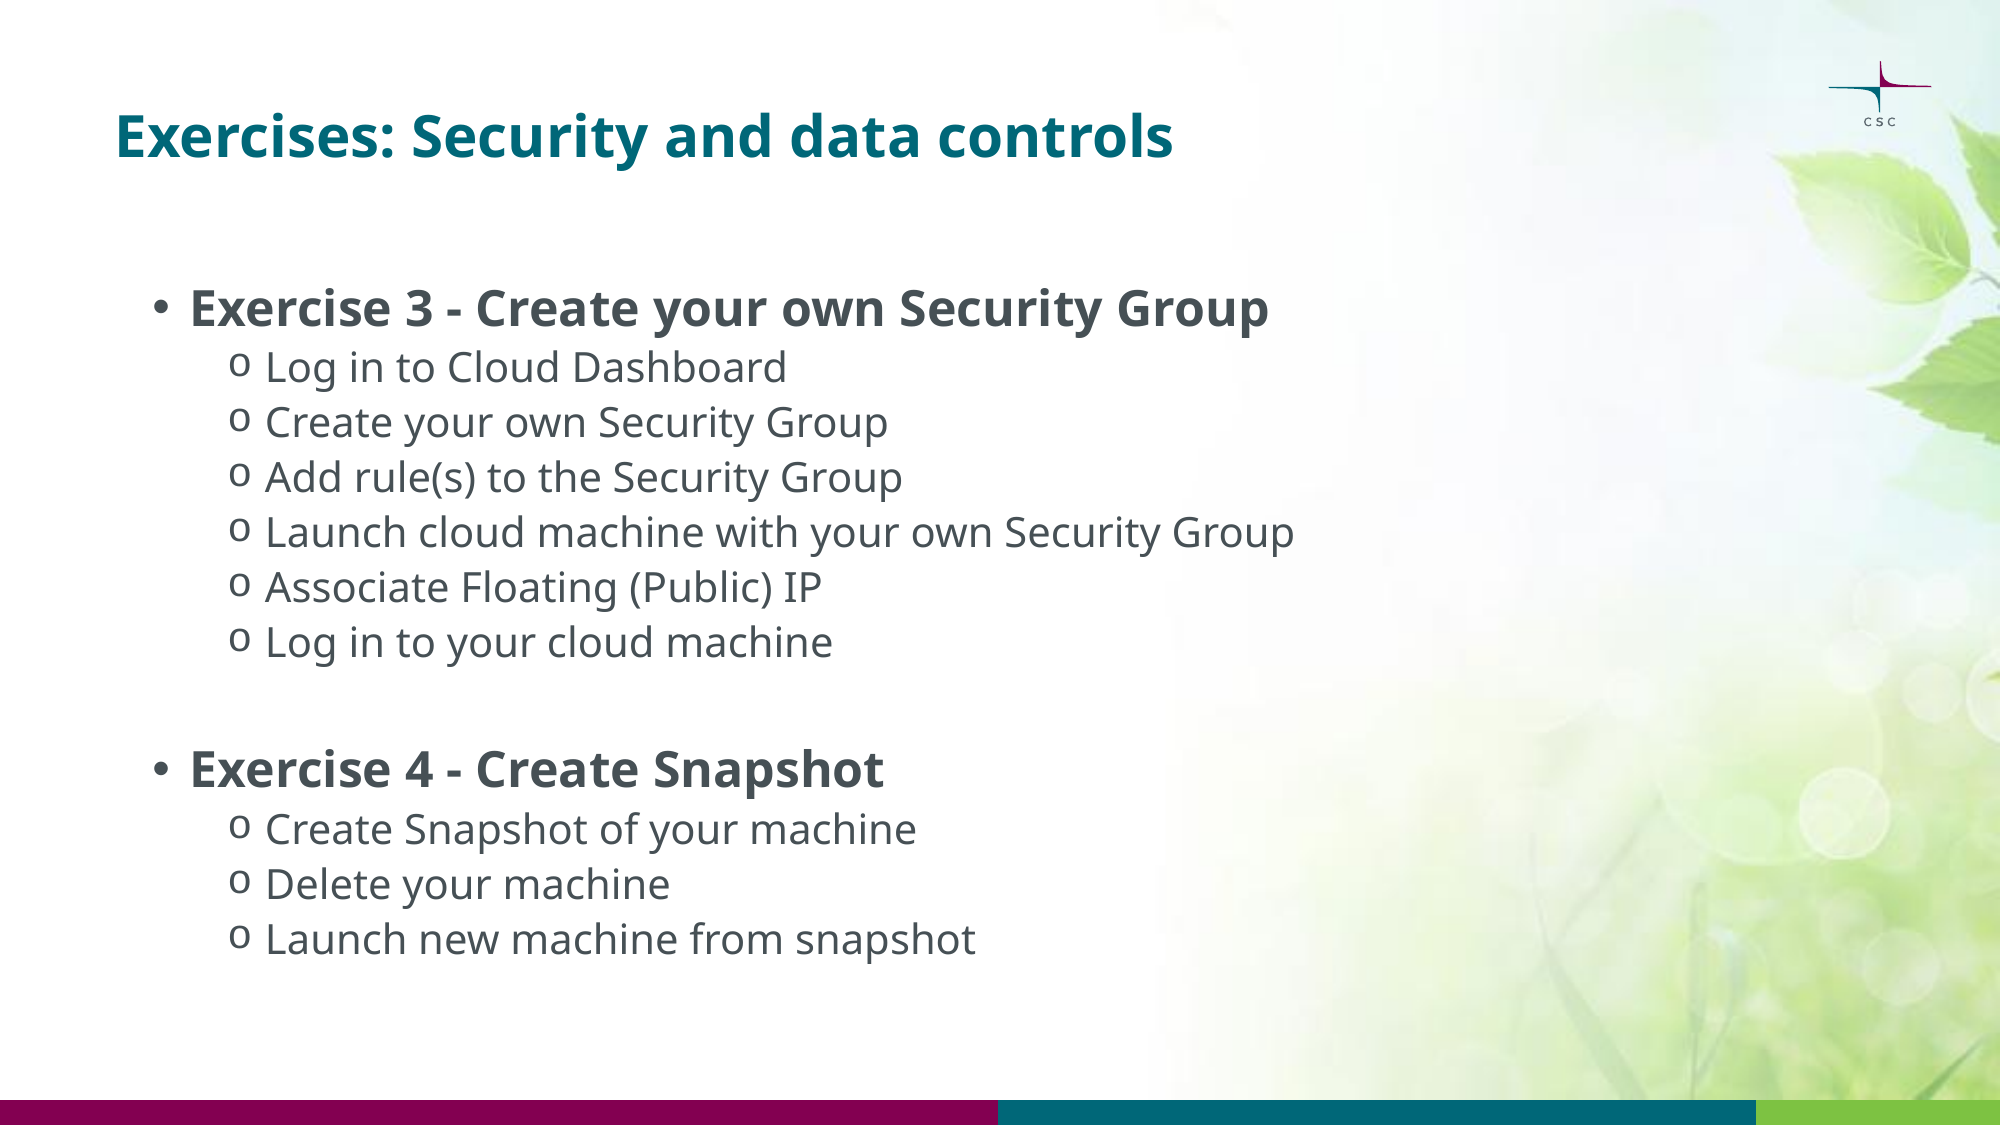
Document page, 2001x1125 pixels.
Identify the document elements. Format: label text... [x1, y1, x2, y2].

picture [0, 0, 2000, 1100]
title Exercises: Security and data controls [99, 40, 1794, 229]
list Exercise 3 - Create your own Security Group Log in to Cloud Dashboard Create your own Security Group Add rule(s) to the Security Group Launch cloud machine with your own Security Group Associate Floating (Public) IP Log in to your cloud machine Exercise 4 - Create Snapshot Create Snapshot of your machine Delete your machine Launch new machine from snapshot [99, 262, 1971, 1072]
